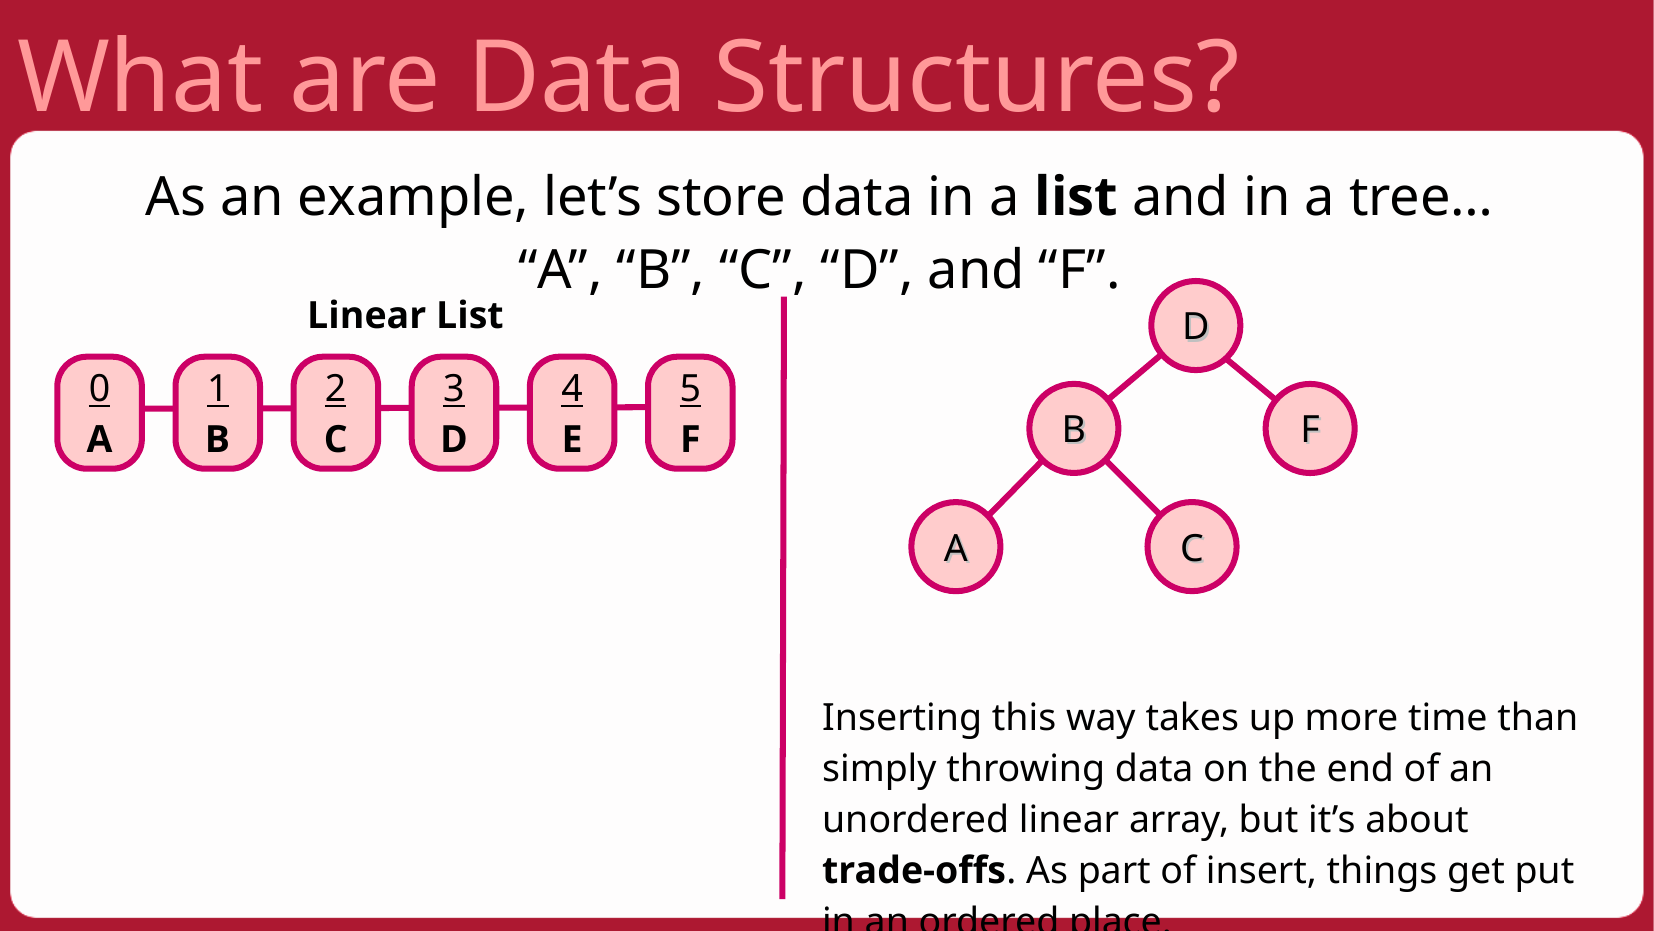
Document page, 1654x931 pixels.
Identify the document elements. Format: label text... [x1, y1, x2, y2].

text_box 3 D [411, 356, 497, 469]
text_box B [1029, 383, 1119, 473]
picture [837, 916, 848, 931]
picture [891, 916, 902, 931]
text_box 2 C [293, 356, 379, 469]
text_box As an example, let’s store data in a list and in a tree… “A”, “B”, “C”, “D”, and “F”. [62, 157, 1577, 279]
text_box D [1151, 280, 1241, 371]
text_box Linear List [30, 282, 782, 346]
picture [869, 924, 879, 931]
text_box A [911, 502, 1001, 592]
picture [1075, 916, 1087, 931]
picture [1106, 924, 1116, 931]
picture [0, 0, 1654, 931]
picture [1146, 916, 1156, 922]
picture [1041, 916, 1053, 931]
text_box Inserting this way takes up more time than simply throwing data on the end of an unordered linear array, but it’s about trade-offs. As part of insert, things get put in an ordered place. [822, 690, 1615, 902]
picture [985, 916, 995, 922]
picture [923, 916, 935, 931]
title What are Data Structures? [17, 8, 1573, 136]
text_box 0 A [57, 356, 142, 469]
text_box F [1265, 383, 1355, 474]
text_box 5 F [648, 356, 733, 469]
text_box 1 B [175, 356, 261, 469]
text_box C [1147, 502, 1237, 592]
picture [1021, 916, 1031, 922]
text_box 4 E [529, 356, 615, 469]
picture [961, 916, 973, 931]
